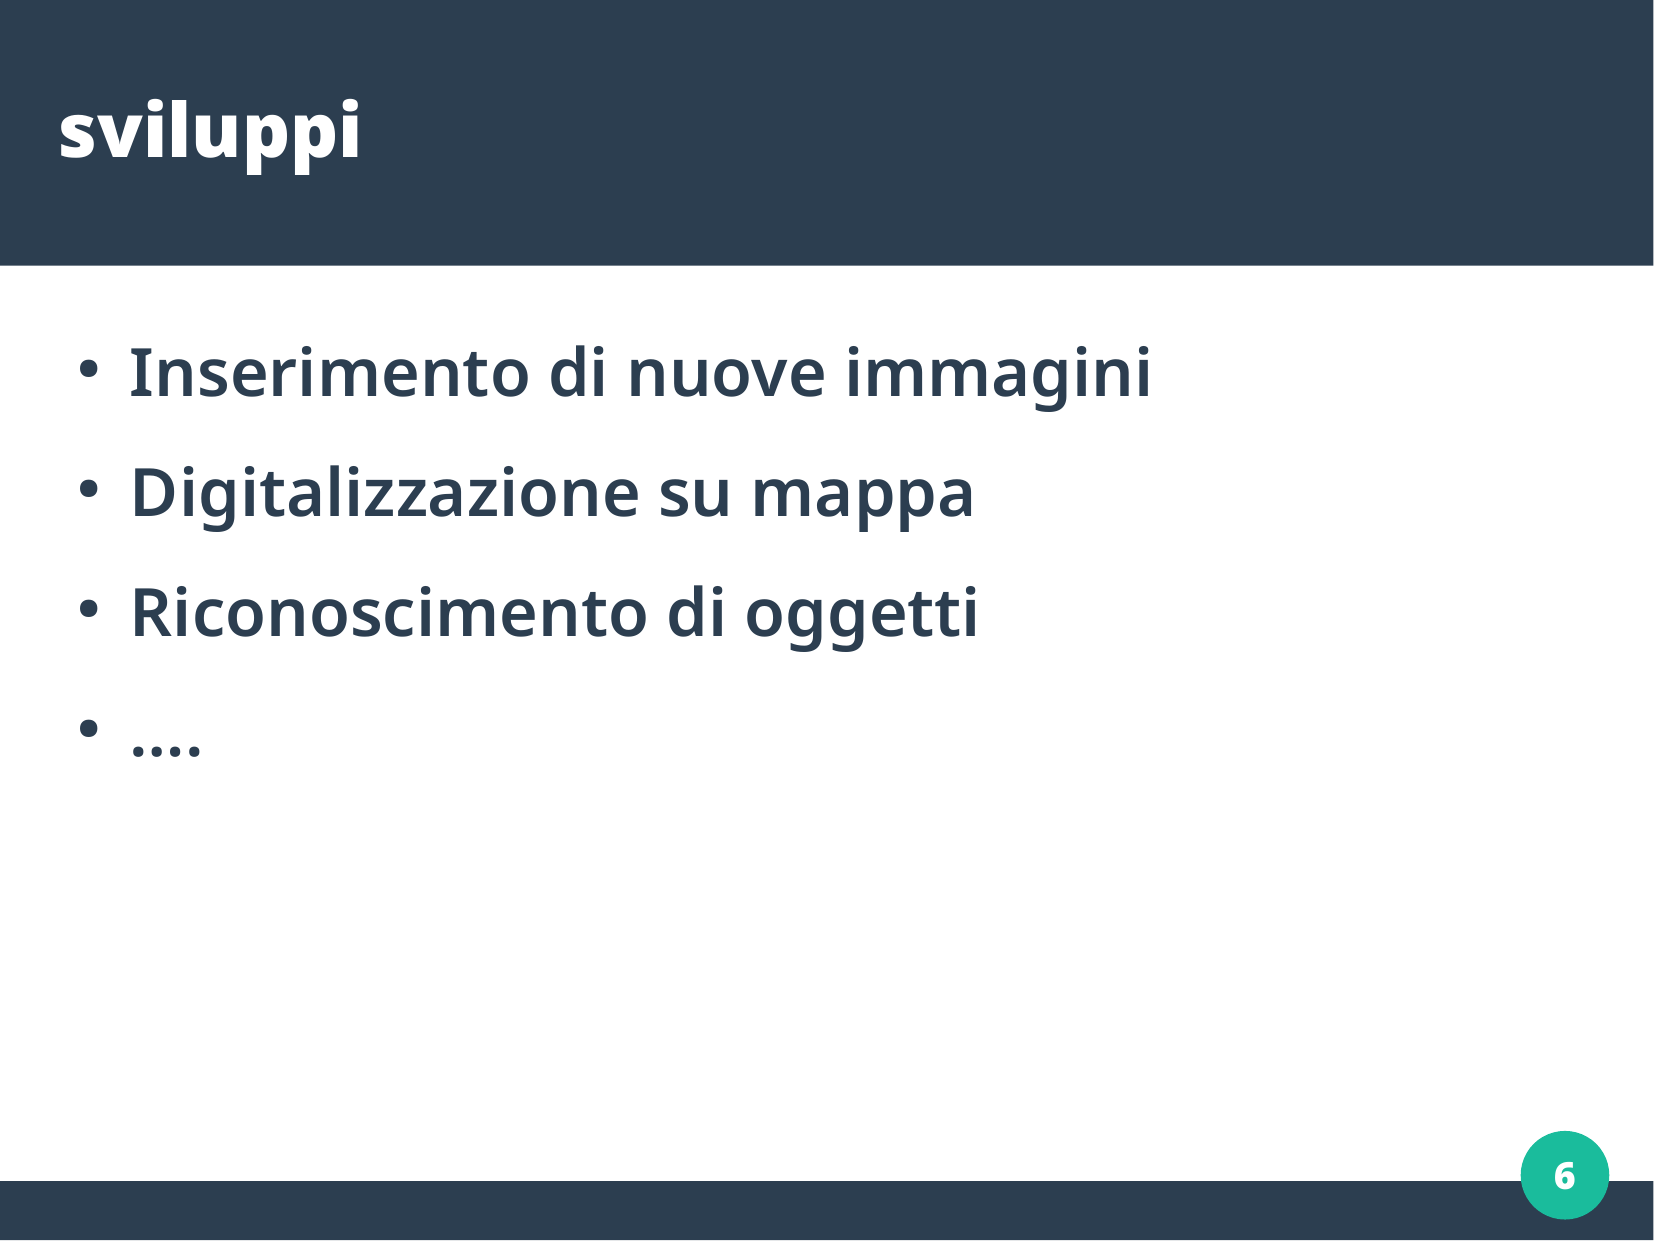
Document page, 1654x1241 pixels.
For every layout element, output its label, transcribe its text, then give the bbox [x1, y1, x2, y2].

list Inserimento di nuove immagini Digitalizzazione su mappa Riconoscimento di oggetti …. [59, 324, 1595, 1152]
title sviluppi [59, 49, 1595, 207]
